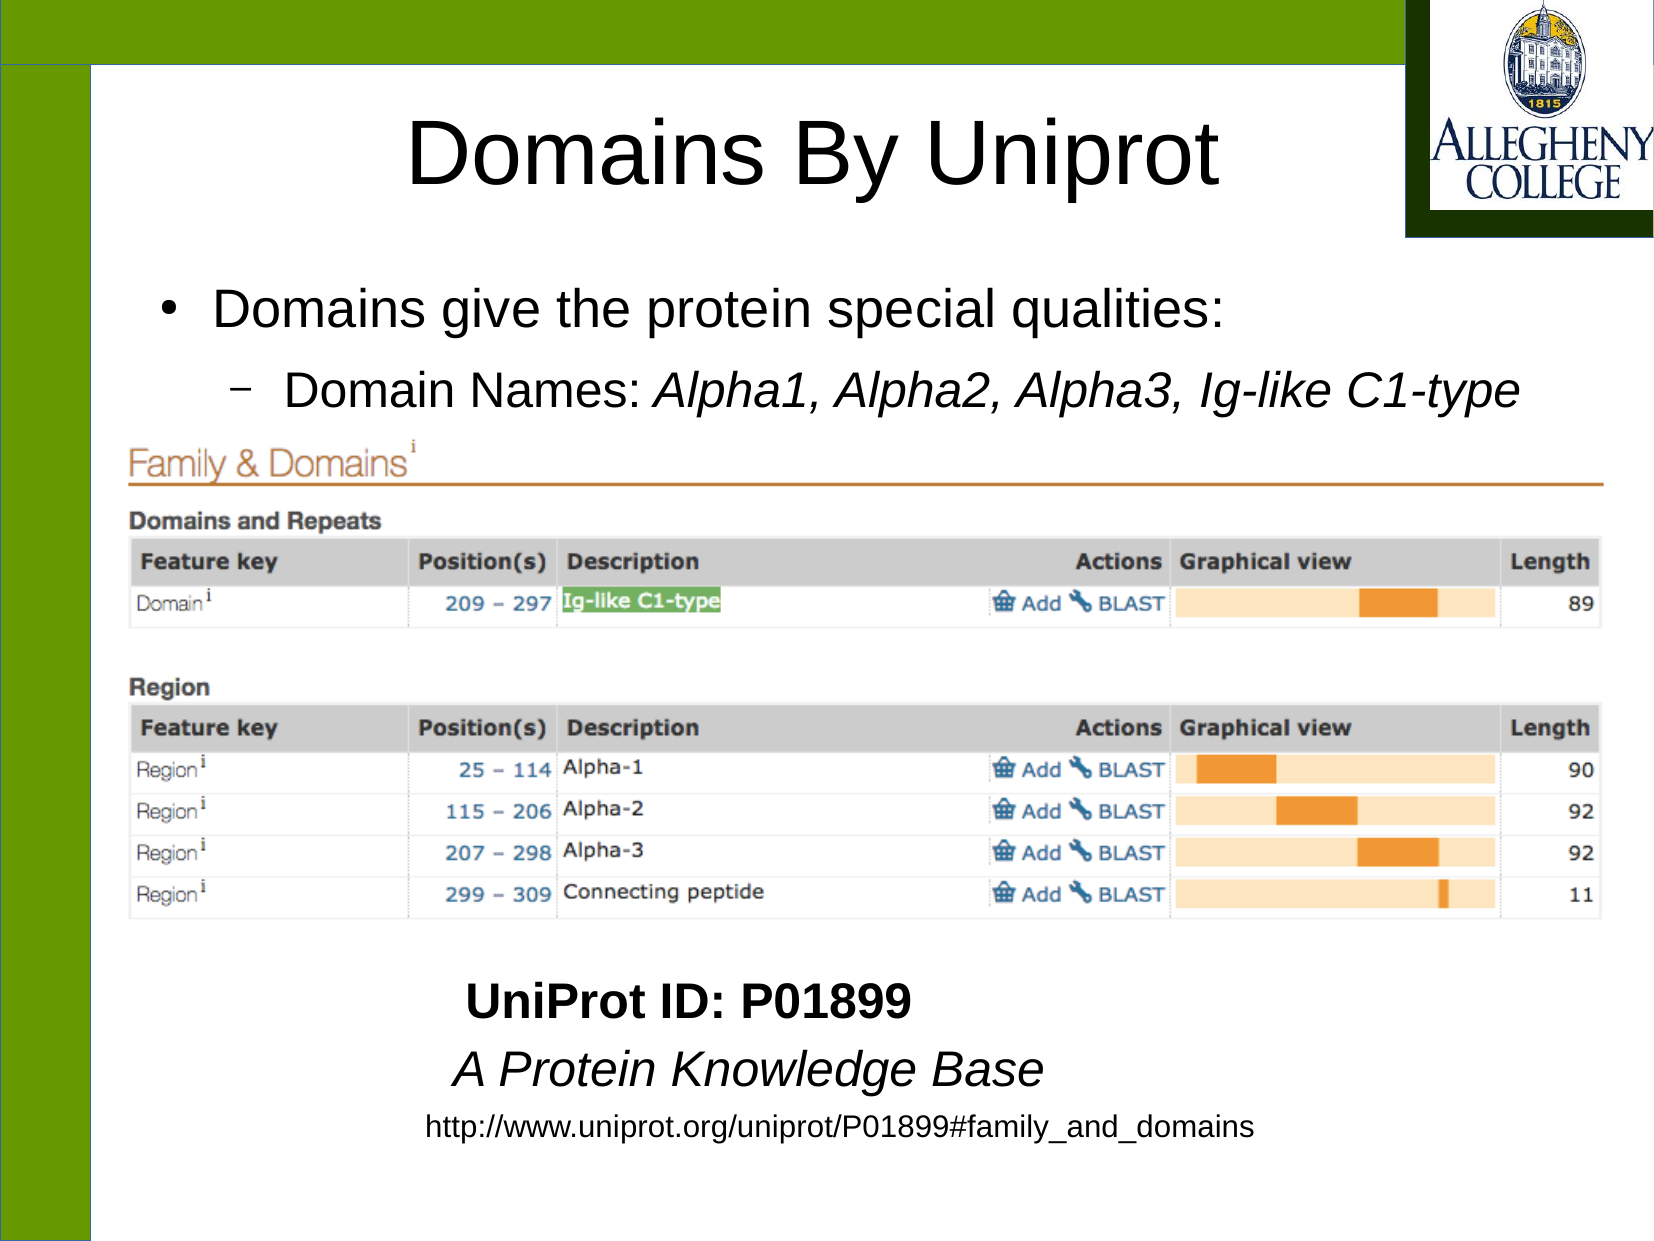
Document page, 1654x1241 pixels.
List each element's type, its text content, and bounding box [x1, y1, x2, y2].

picture [1430, 0, 1654, 210]
text_box [0, 0, 1654, 1241]
list Domains give the protein special qualities: Domain Names: Alpha1, Alpha2, Alpha3, Ig-like C1-type UniProt ID: P01899 A Protein Knowledge Base http://www.uniprot.org/uniprot/P01899#family_and_domains [141, 278, 1621, 1204]
picture [119, 432, 1612, 958]
title Domains By Uniprot [112, 65, 1515, 257]
